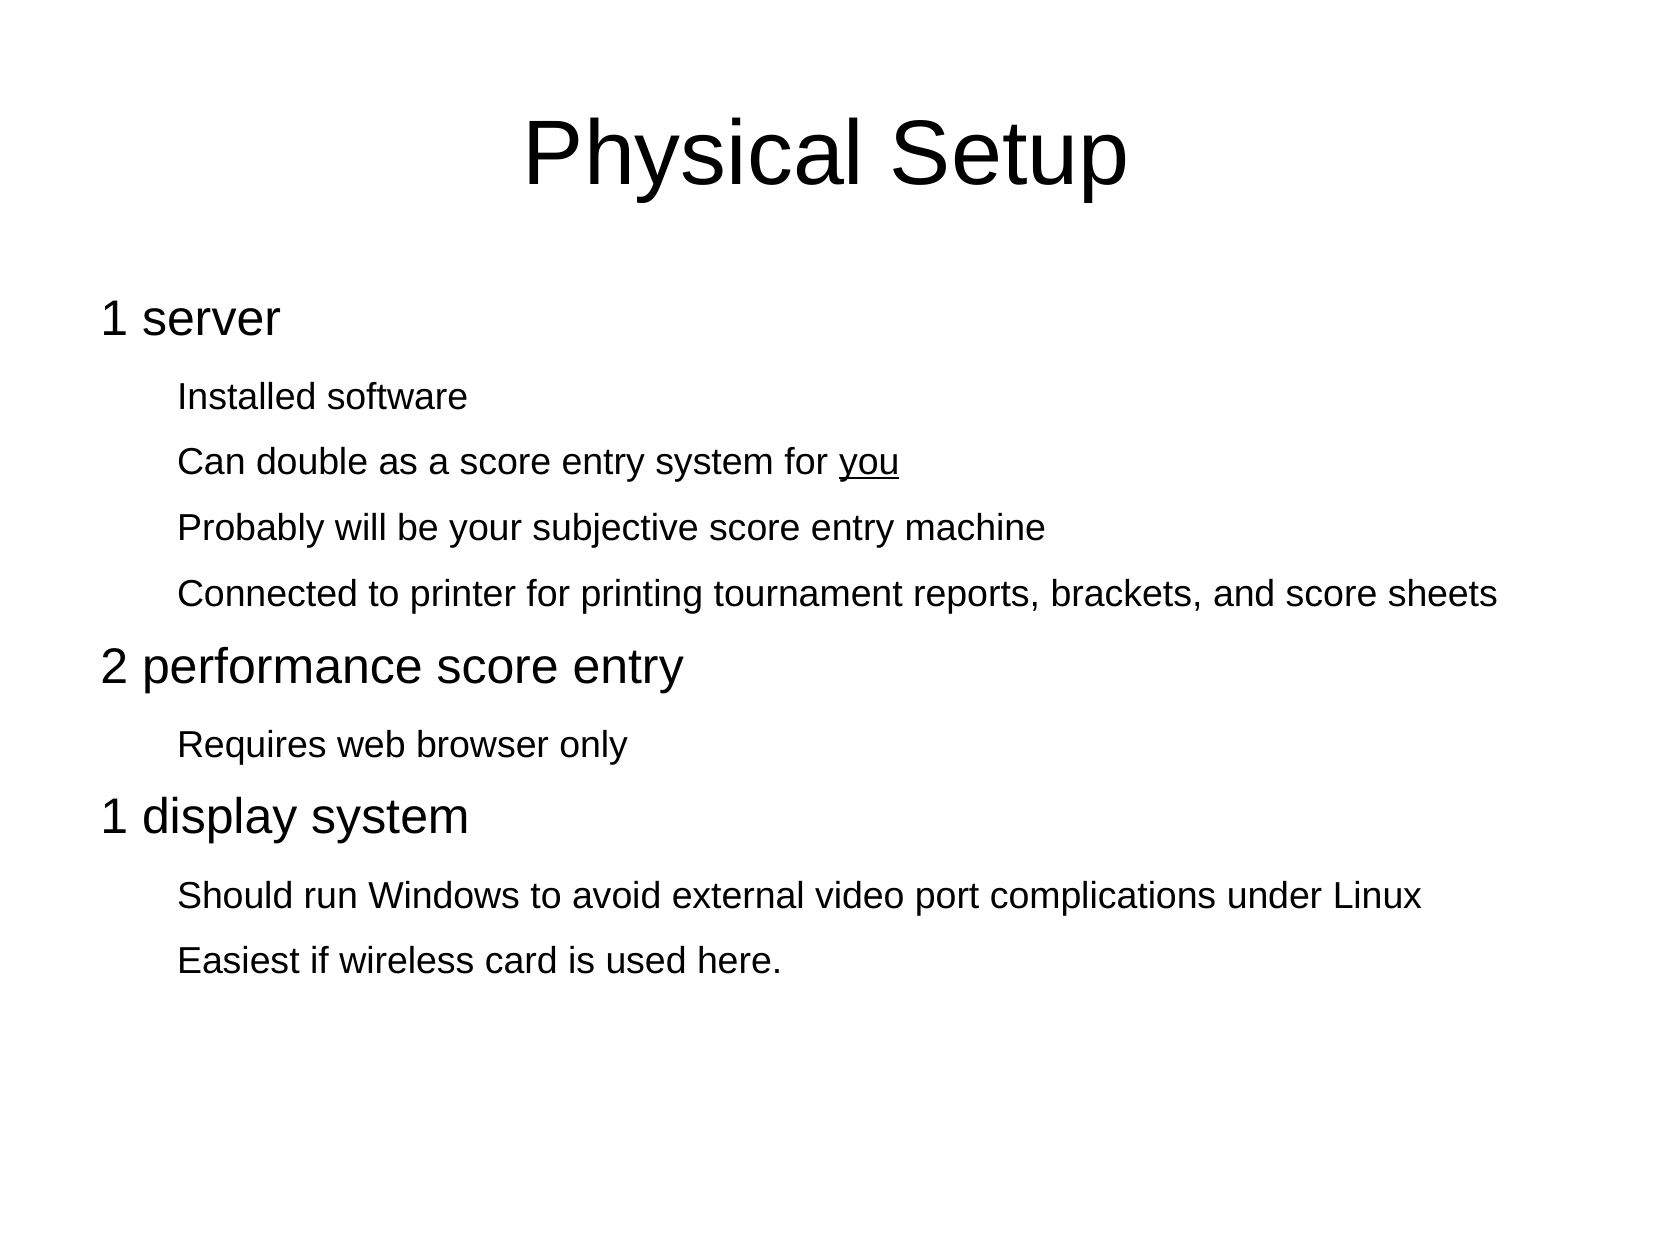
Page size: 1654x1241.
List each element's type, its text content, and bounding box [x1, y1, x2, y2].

title Physical Setup [82, 49, 1571, 257]
list 1 server Installed software Can double as a score entry system for you Probably will be your subjective score entry machine Connected to printer for printing tournament reports, brackets, and score sheets 2 performance score entry Requires web browser only 1 display system Should run Windows to avoid external video port complications under Linux Easiest if wireless card is used here. [82, 290, 1571, 1094]
